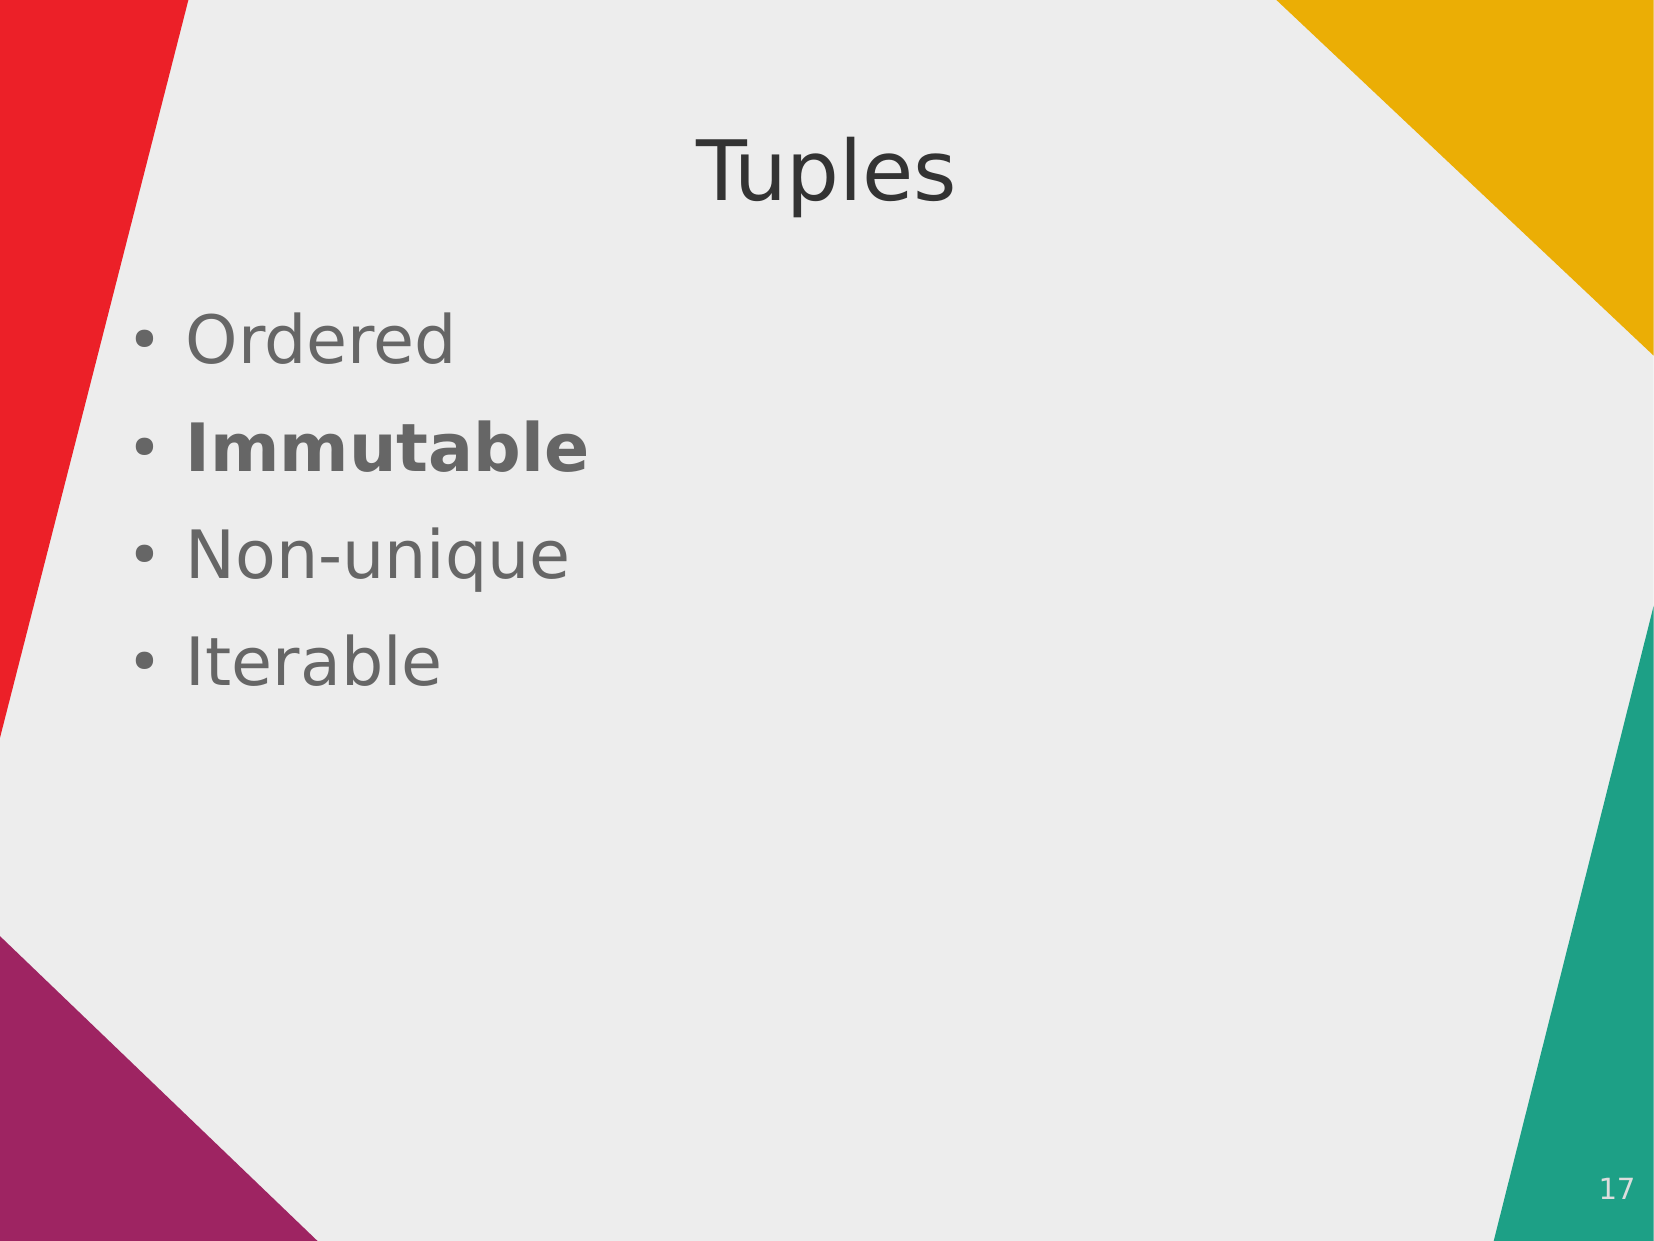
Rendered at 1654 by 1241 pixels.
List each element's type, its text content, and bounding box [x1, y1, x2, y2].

title Tuples [114, 73, 1539, 271]
list Ordered Immutable Non-unique Iterable [114, 302, 1539, 1033]
